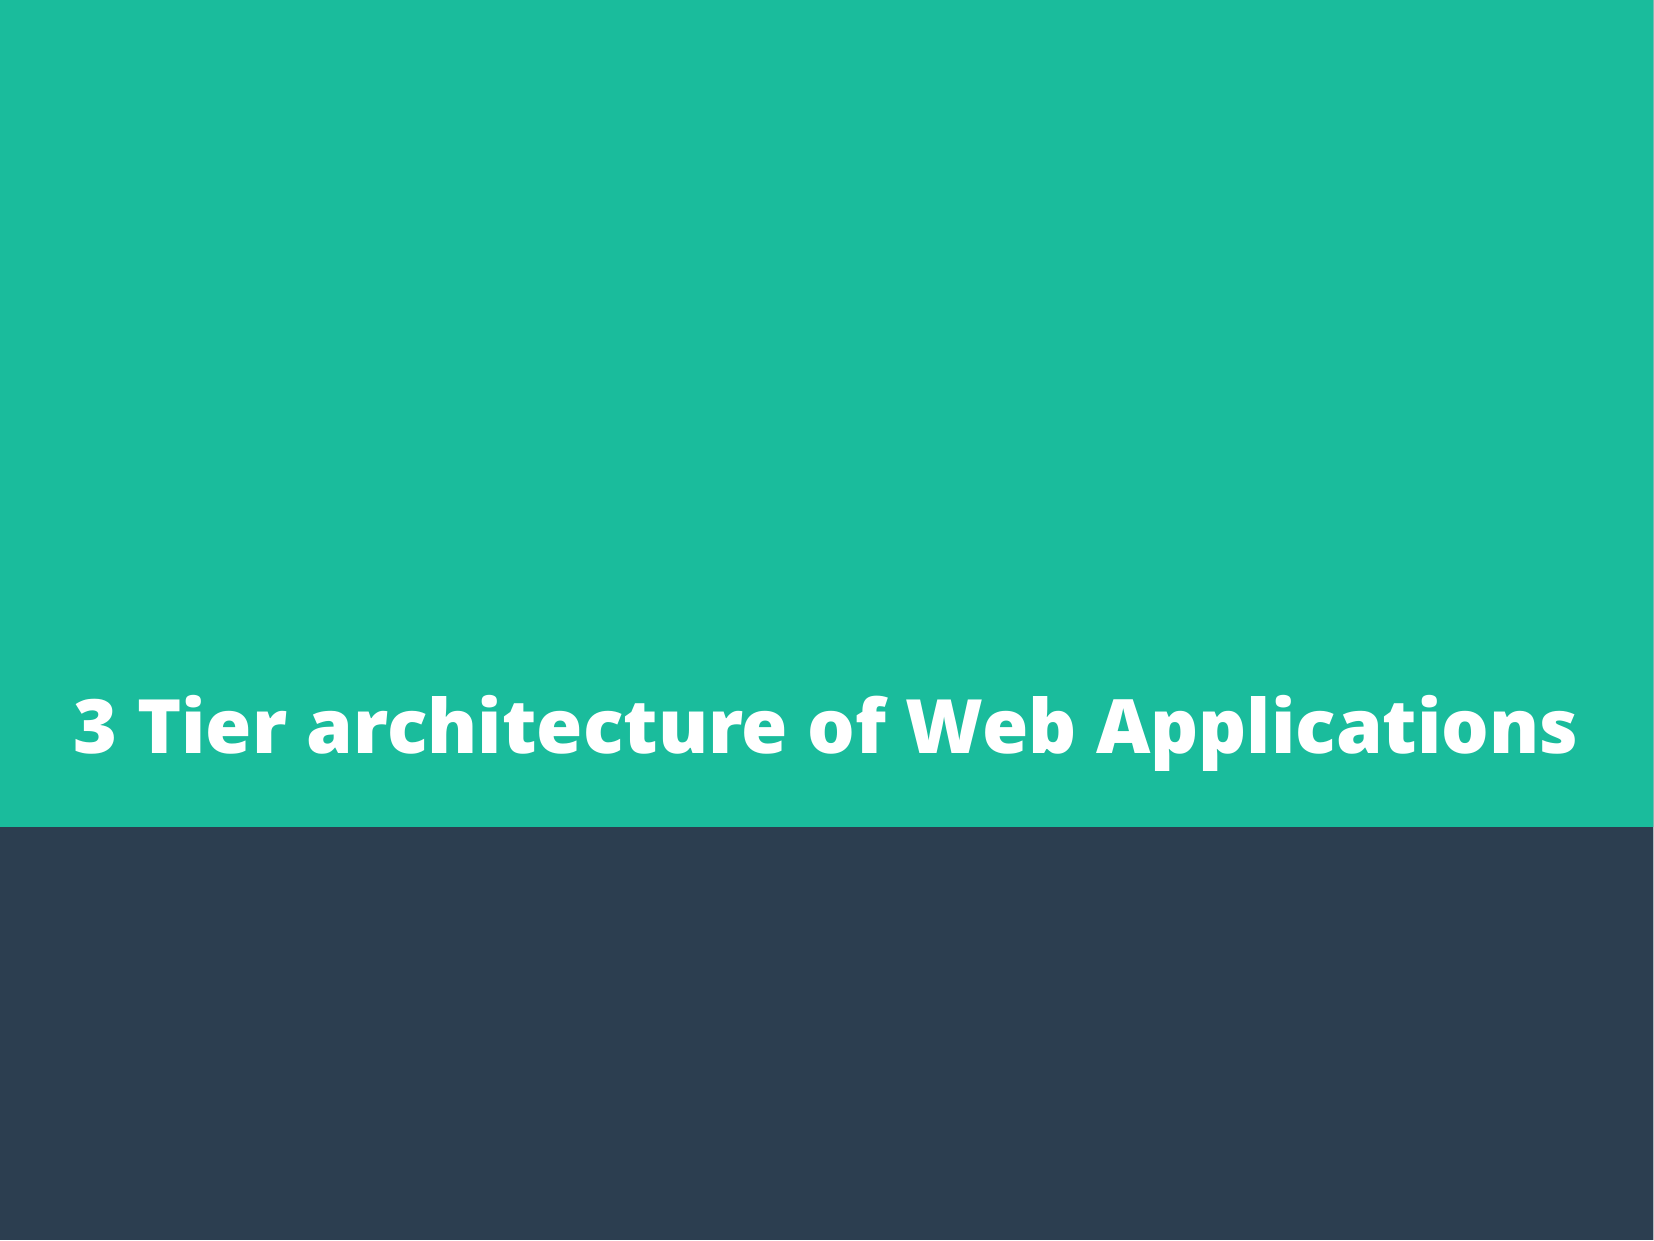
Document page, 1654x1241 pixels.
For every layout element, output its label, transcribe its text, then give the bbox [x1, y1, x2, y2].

title 3 Tier architecture of Web Applications [59, 589, 1595, 808]
